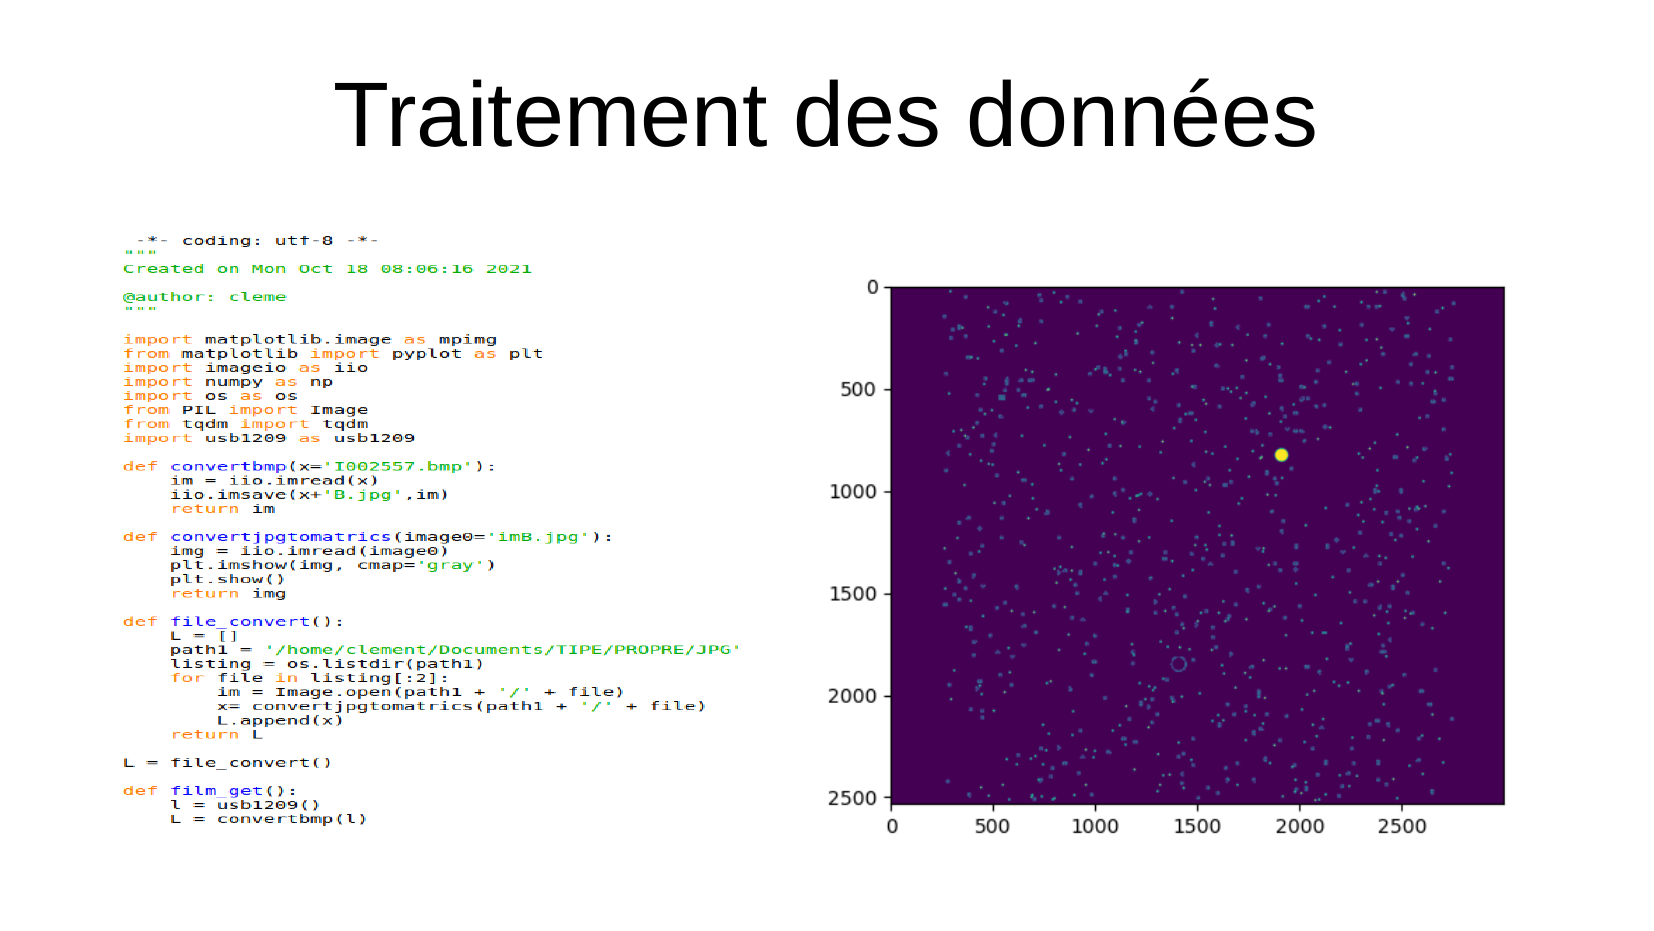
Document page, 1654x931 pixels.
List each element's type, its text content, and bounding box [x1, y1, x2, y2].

title Traitement des données [82, 37, 1571, 193]
picture [119, 236, 768, 827]
picture [797, 231, 1547, 857]
